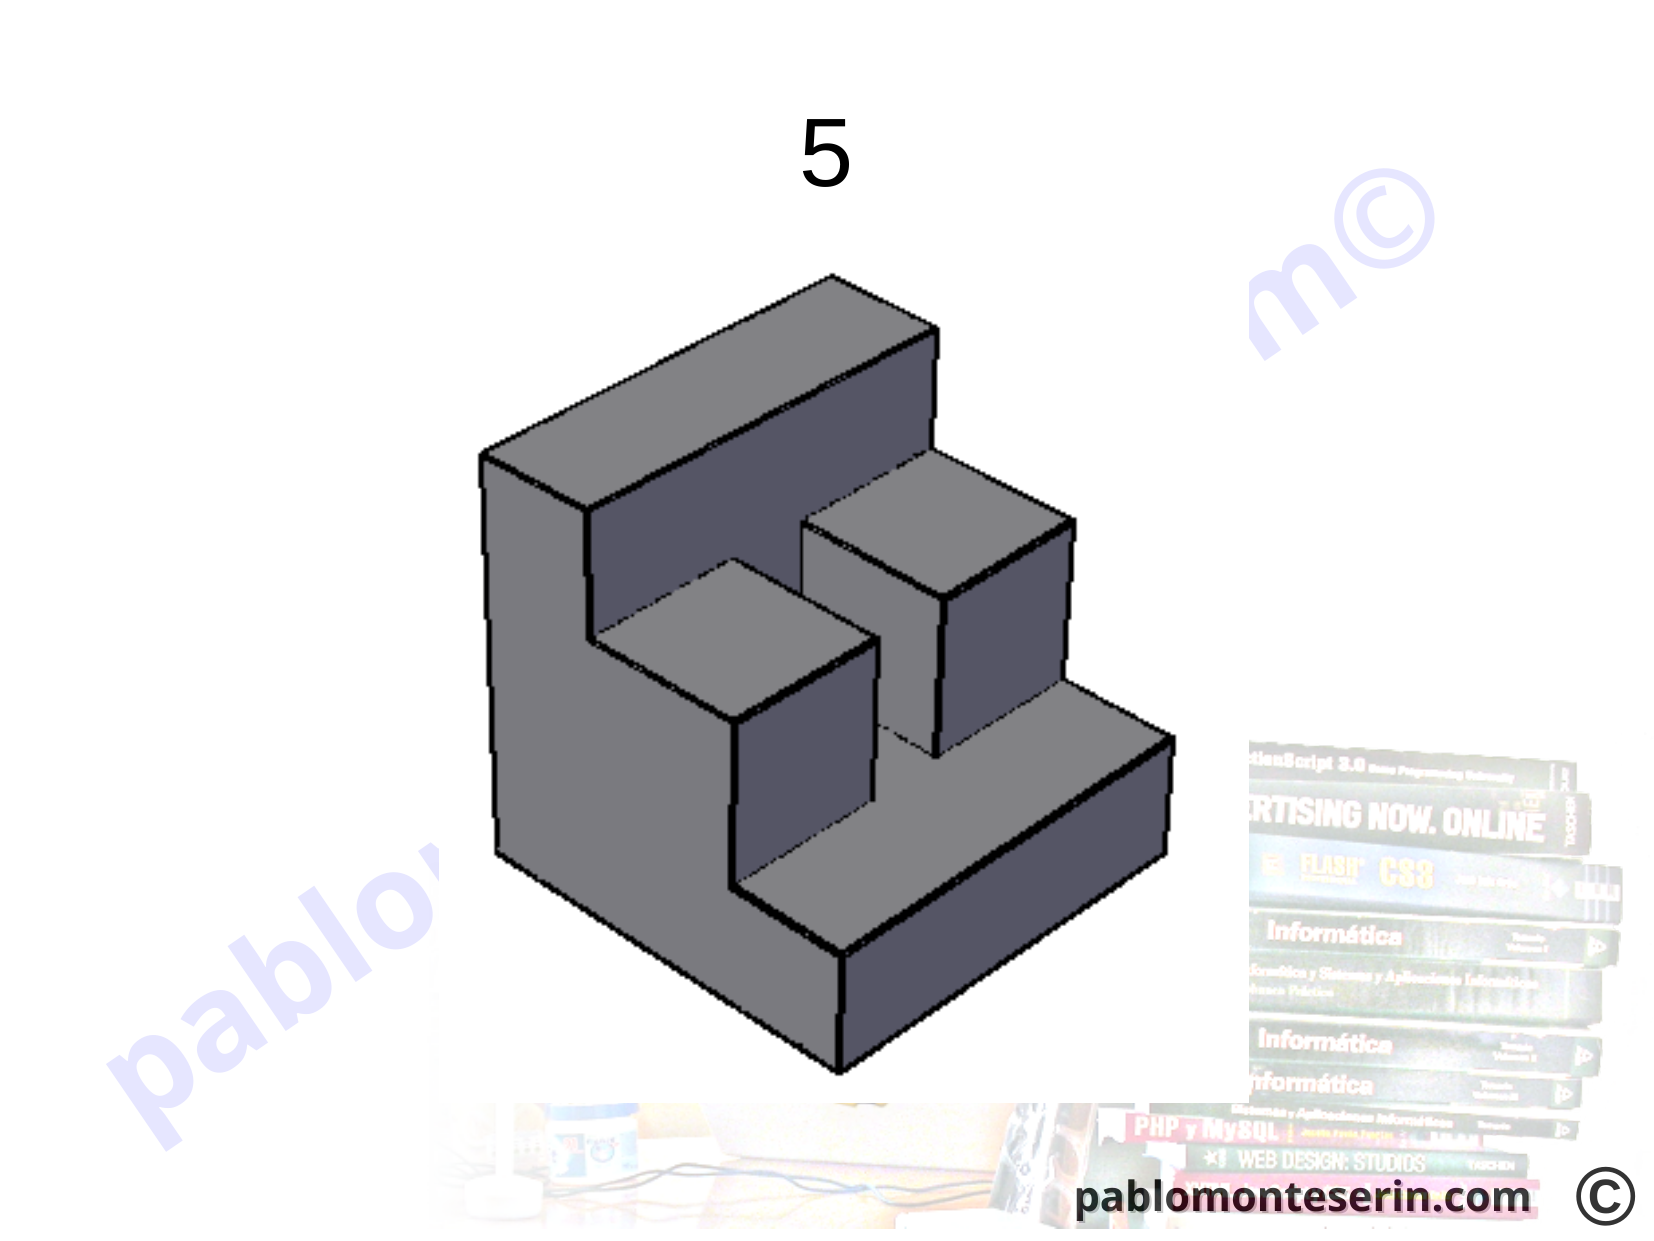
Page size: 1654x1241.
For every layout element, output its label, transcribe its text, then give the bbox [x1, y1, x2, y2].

title 5 [82, 49, 1571, 257]
picture [412, 261, 1654, 1229]
